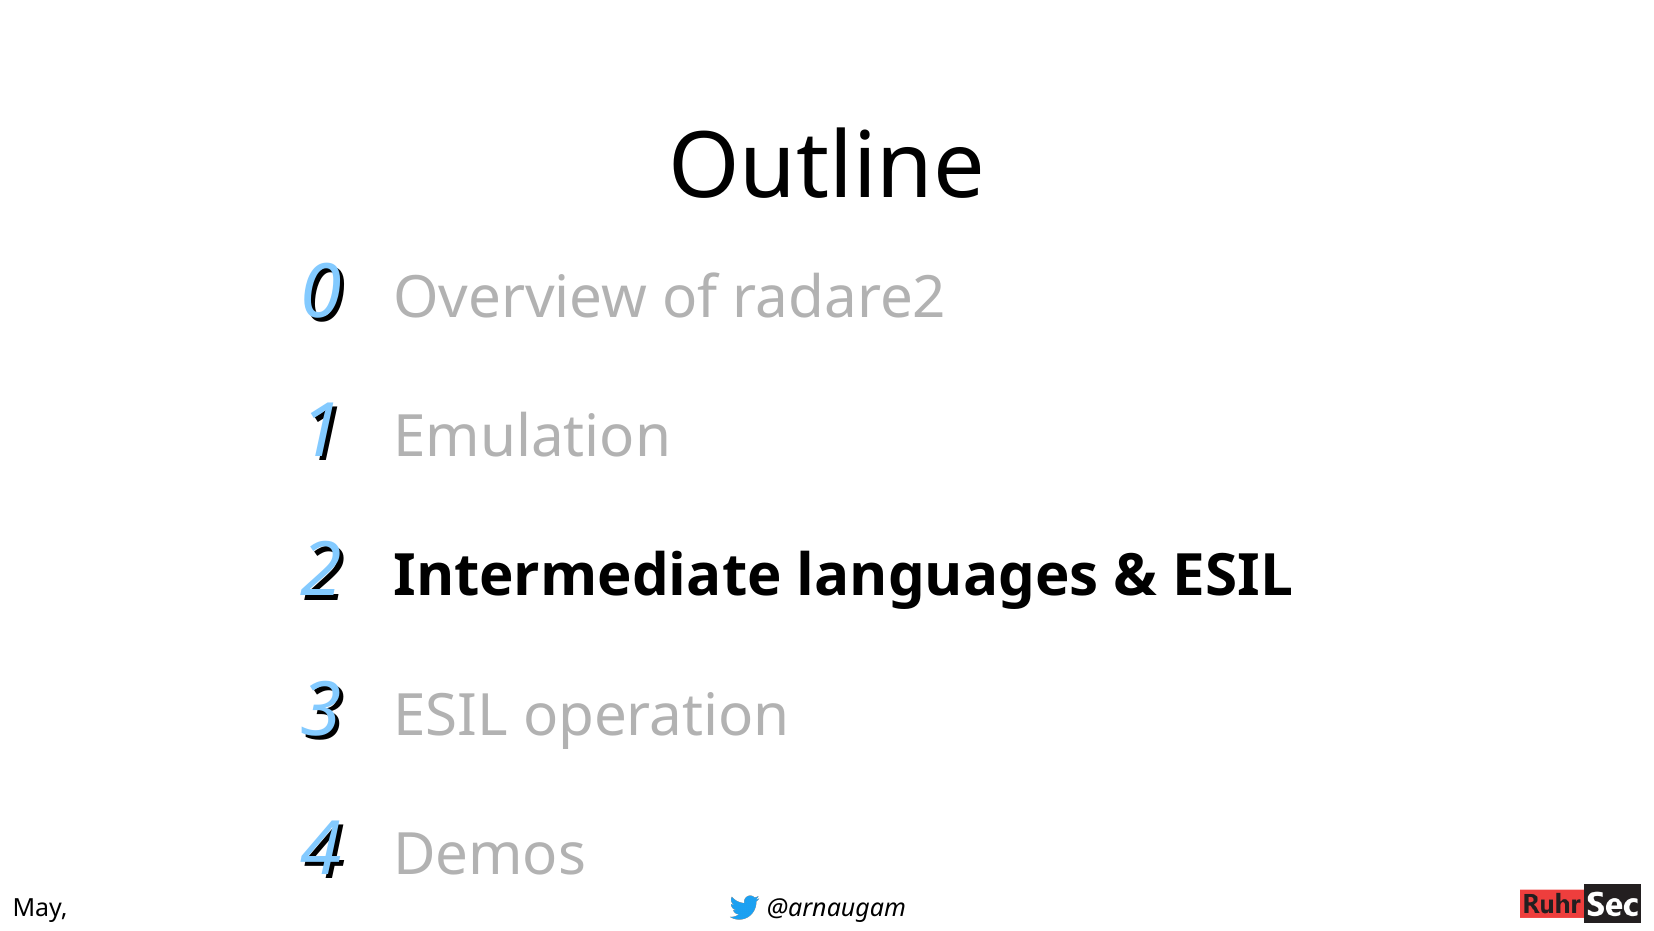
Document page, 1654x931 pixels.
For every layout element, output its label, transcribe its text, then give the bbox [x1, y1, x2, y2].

title Outline [82, 84, 1571, 240]
picture [1520, 884, 1641, 923]
picture [721, 884, 768, 931]
list 0 Overview of radare2 1 Emulation 2 Intermediate languages & ESIL 3 ESIL operation 4 Demos [300, 210, 1351, 751]
